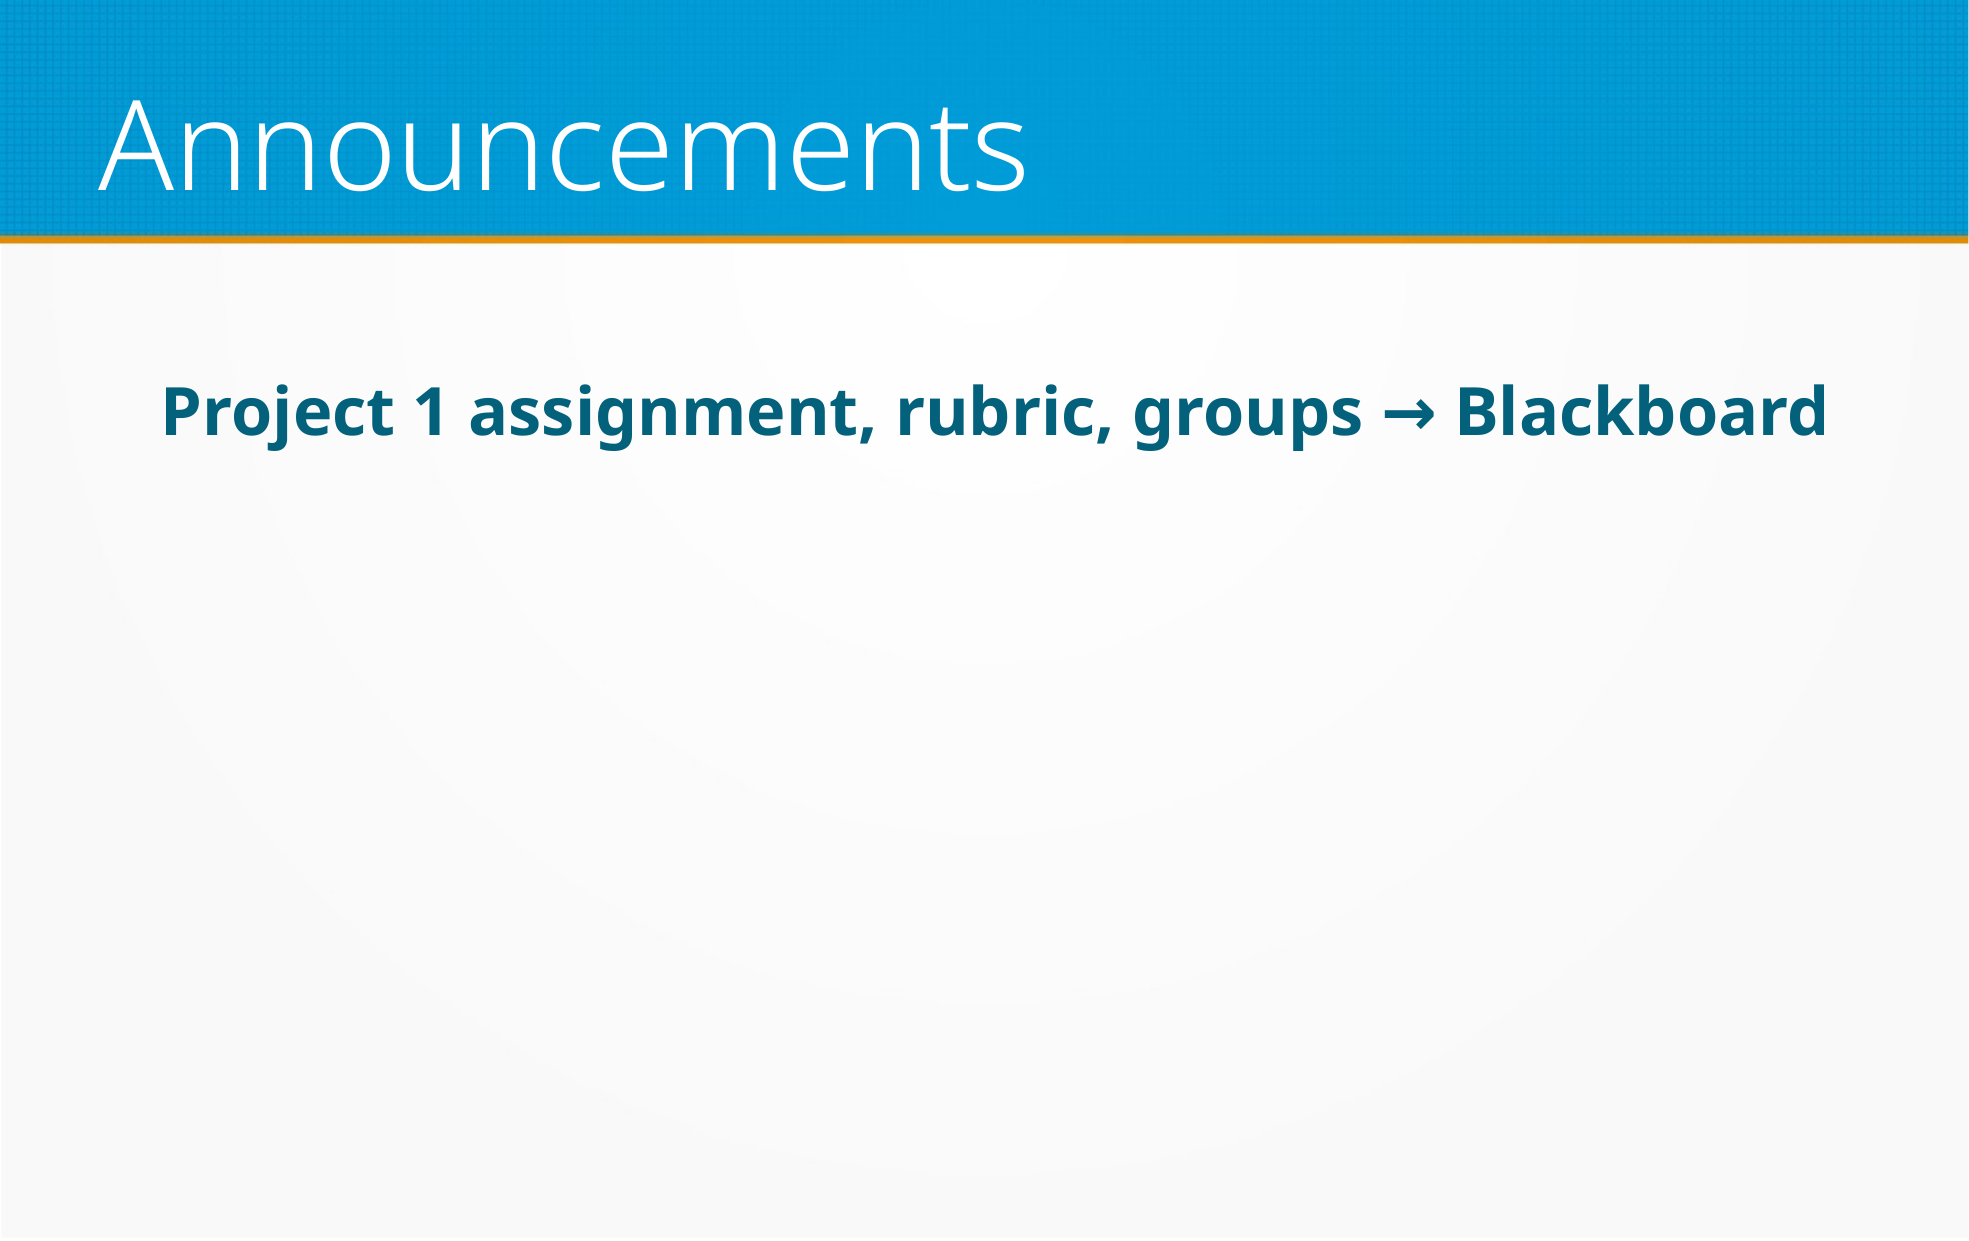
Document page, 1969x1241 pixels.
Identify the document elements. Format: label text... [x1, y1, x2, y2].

subtitle Project 1 assignment, rubric, groups → Blackboard [98, 19, 1870, 980]
picture [0, 233, 1969, 1241]
